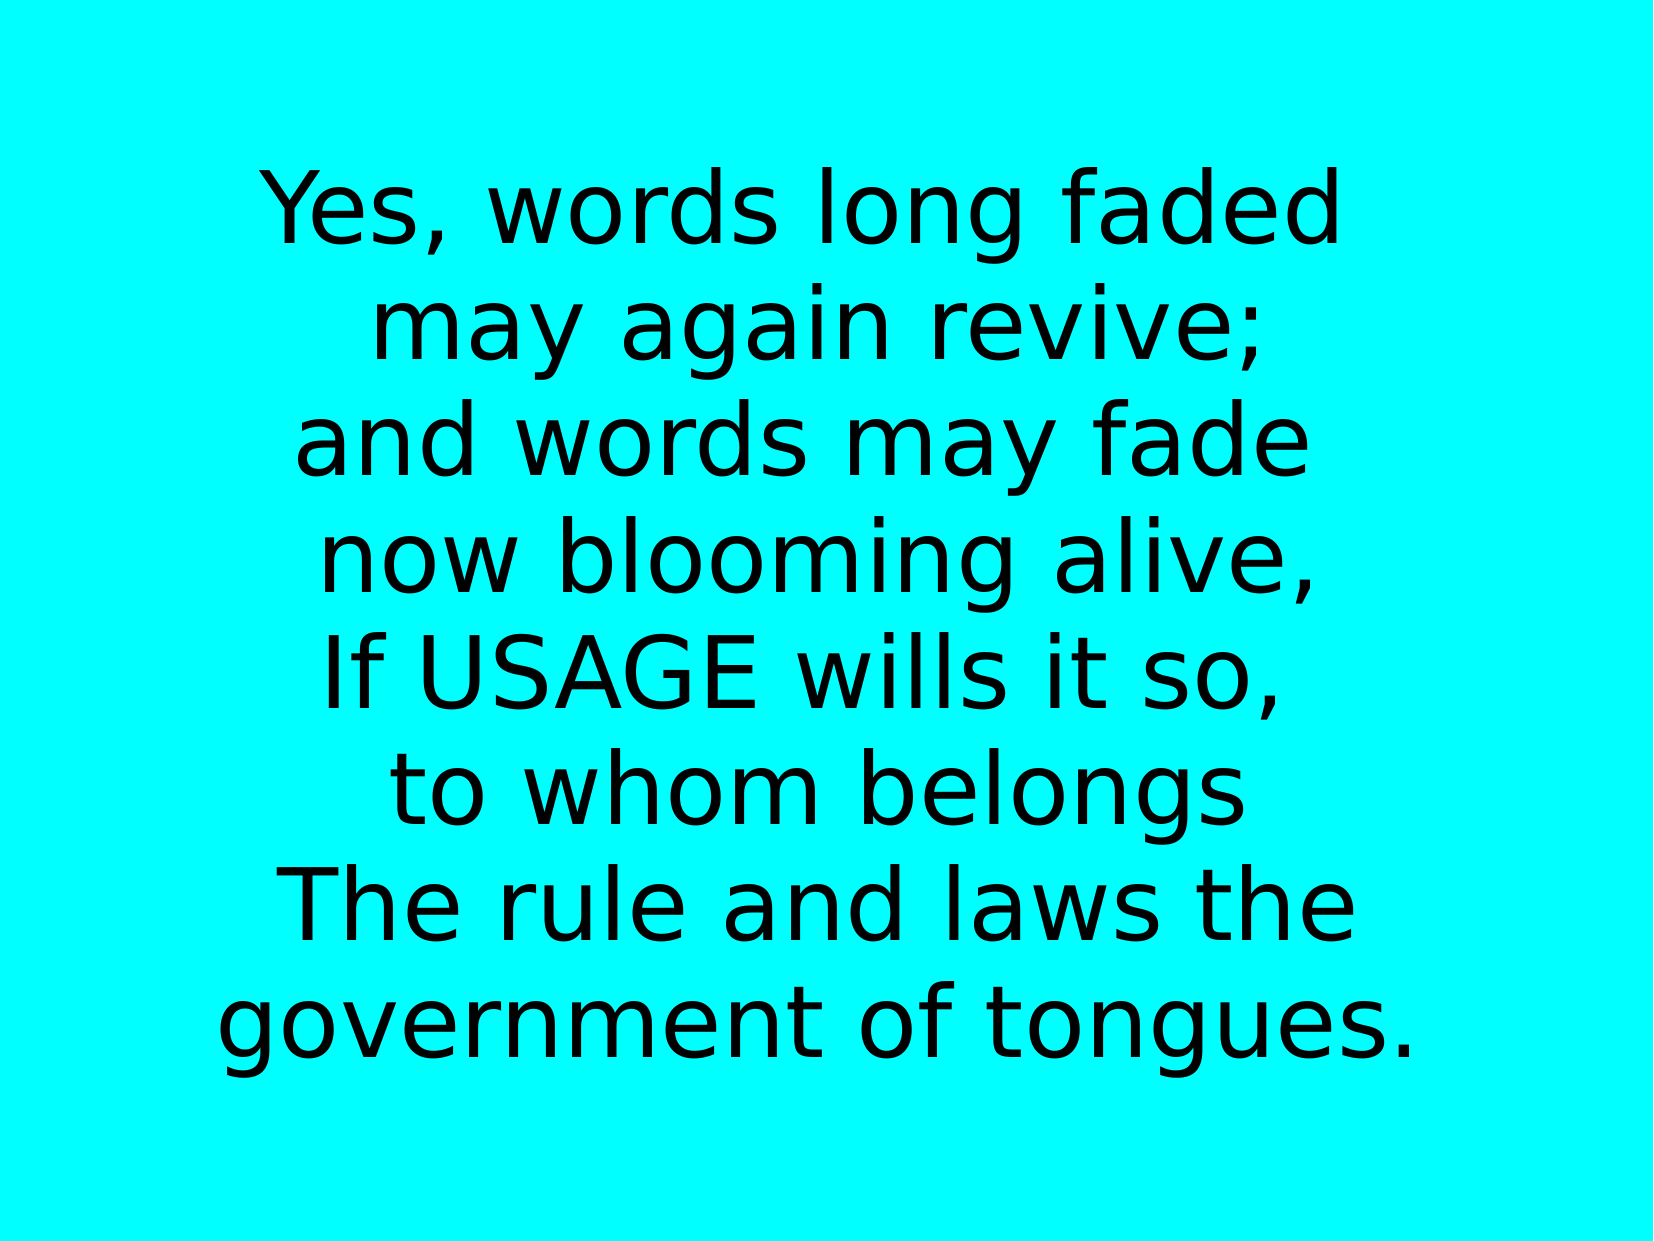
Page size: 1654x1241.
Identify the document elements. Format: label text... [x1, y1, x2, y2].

title Yes, words long faded may again revive; and words may fade now blooming alive, If USAGE wills it so, to whom belongs The rule and laws the government of tongues. [75, 150, 1563, 1081]
